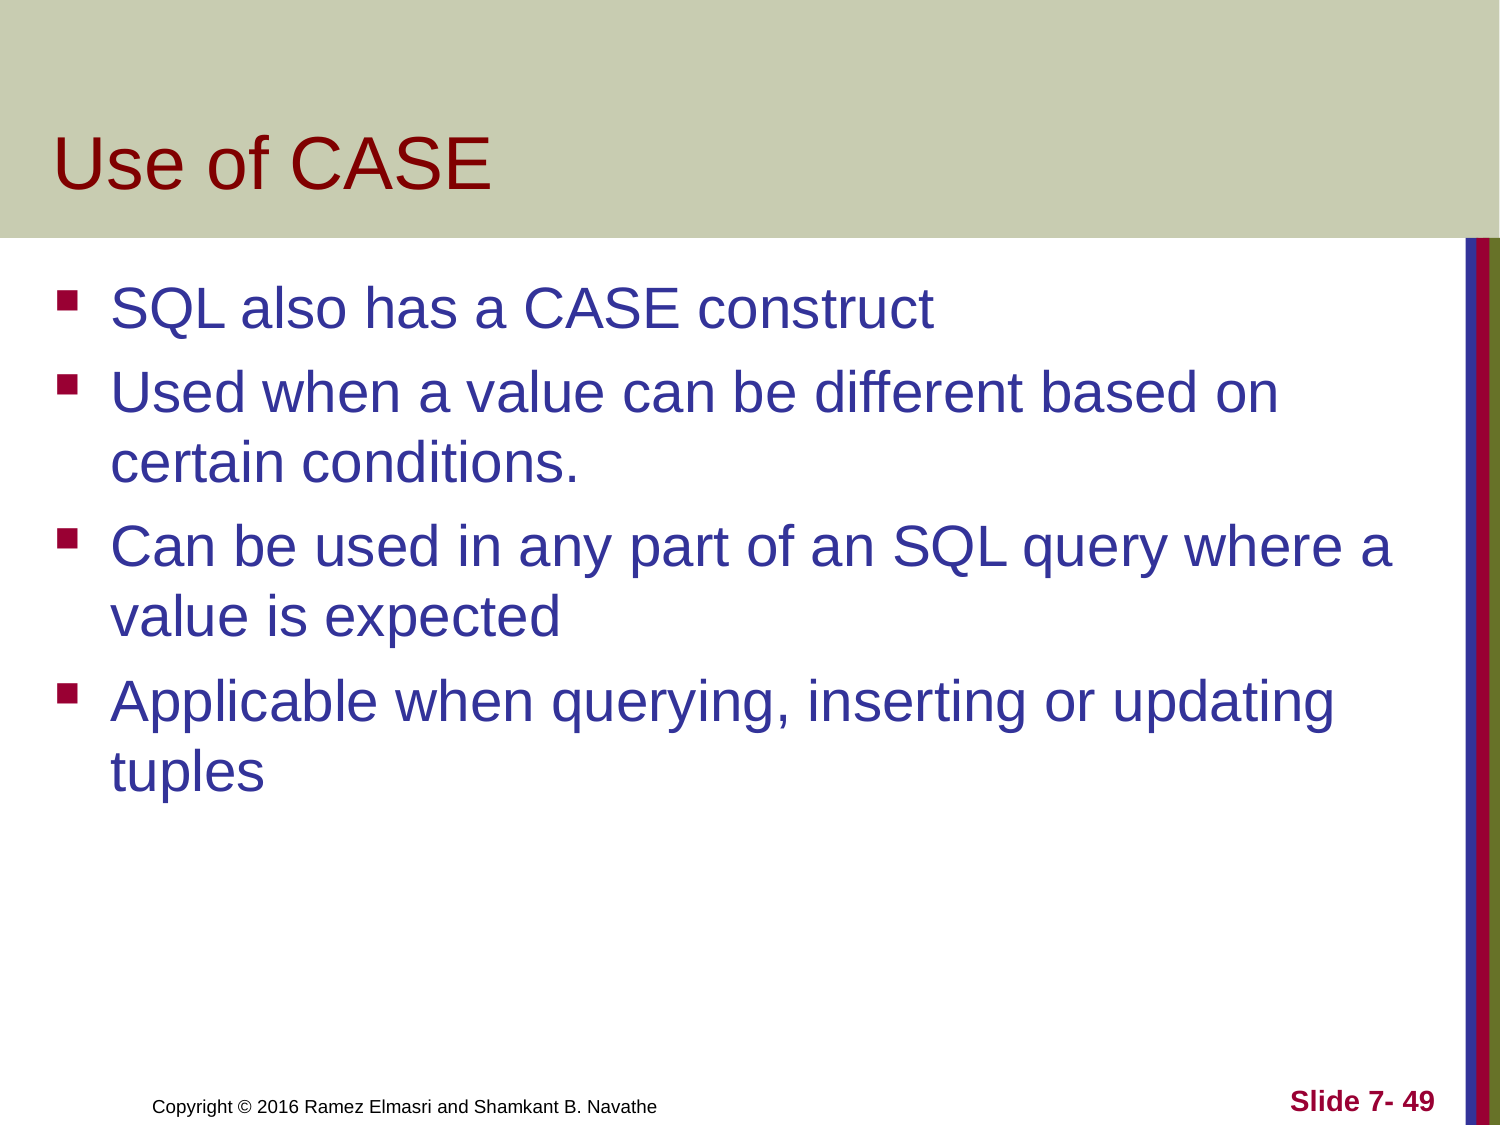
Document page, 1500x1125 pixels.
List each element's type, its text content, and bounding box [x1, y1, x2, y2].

title Use of CASE [37, 49, 1317, 213]
list SQL also has a CASE construct Used when a value can be different based on certain conditions. Can be used in any part of an SQL query where a value is expected Applicable when querying, inserting or updating tuples [39, 262, 1400, 1013]
text_box Slide 7- <number> [1137, 1050, 1450, 1125]
